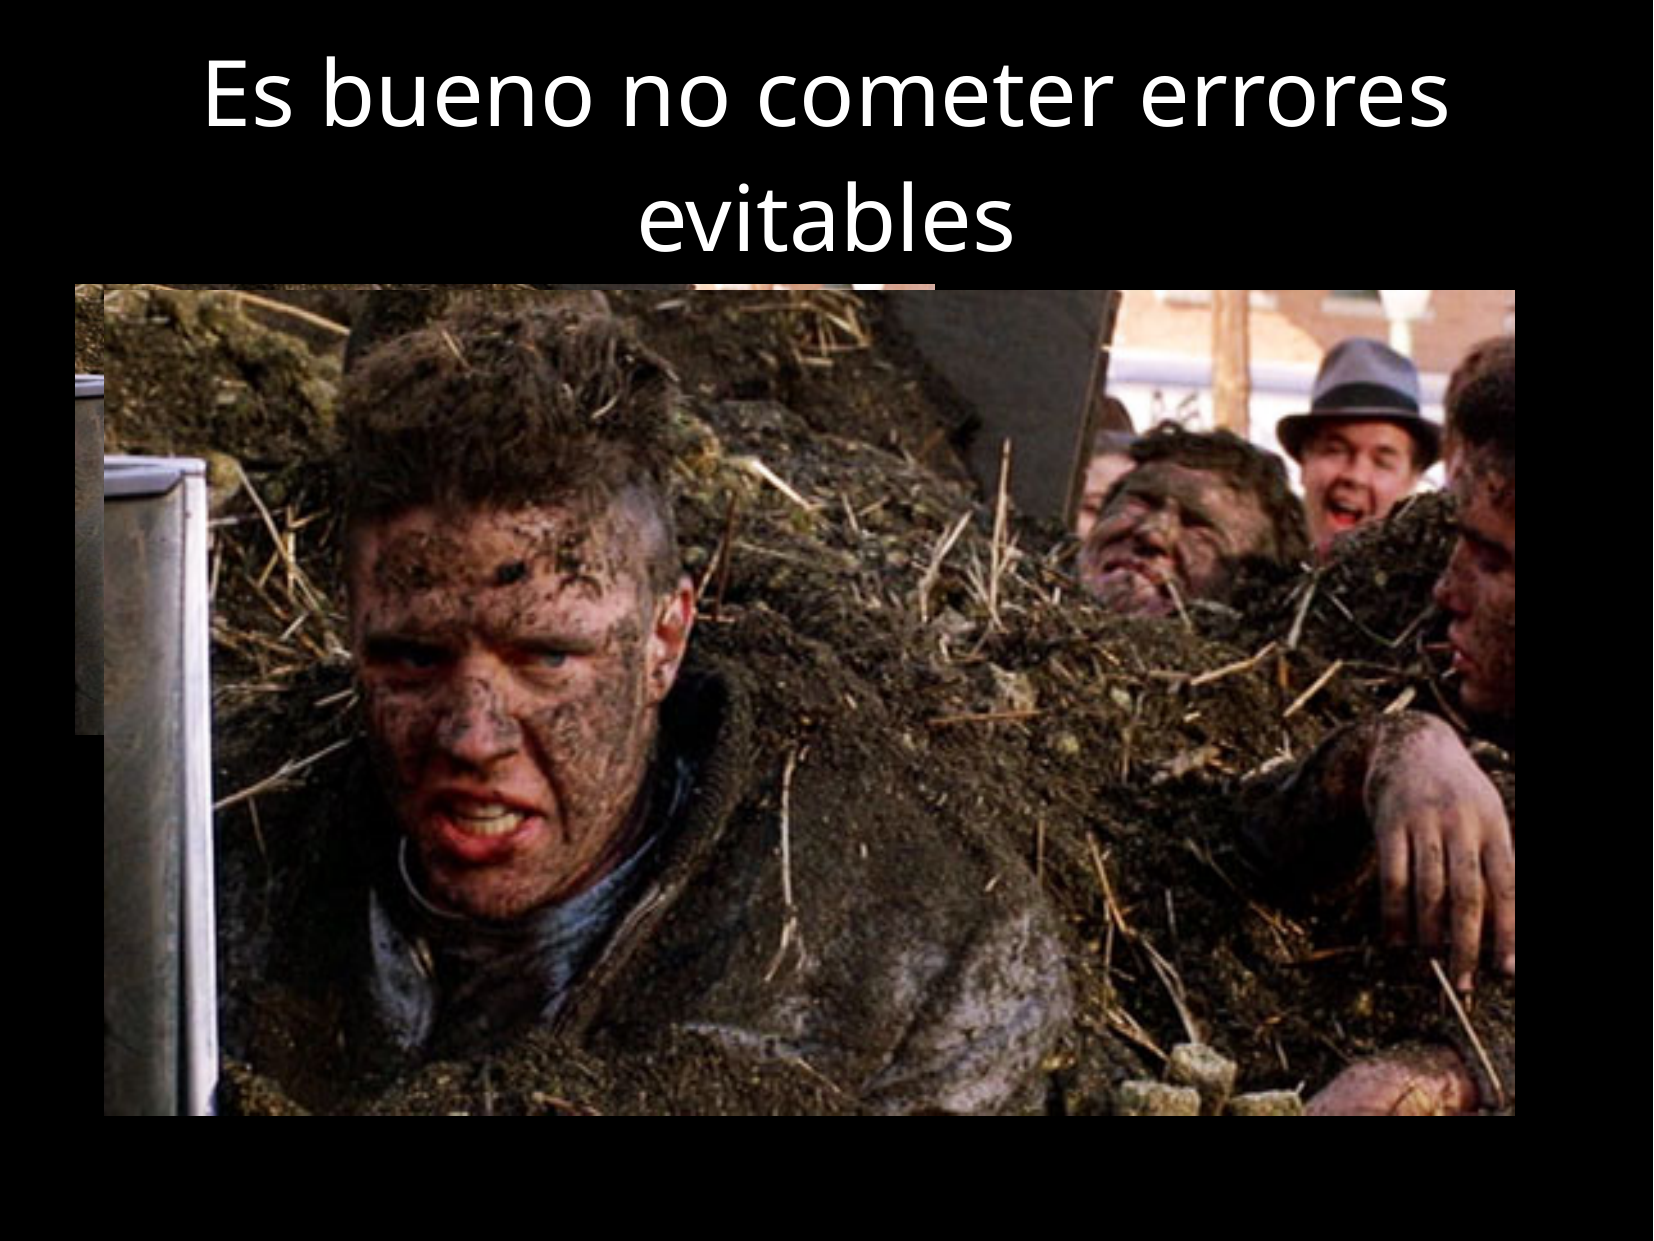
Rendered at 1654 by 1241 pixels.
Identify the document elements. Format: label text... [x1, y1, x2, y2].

title Es bueno no cometer errores evitables [82, 34, 1571, 272]
picture [75, 284, 1515, 1116]
